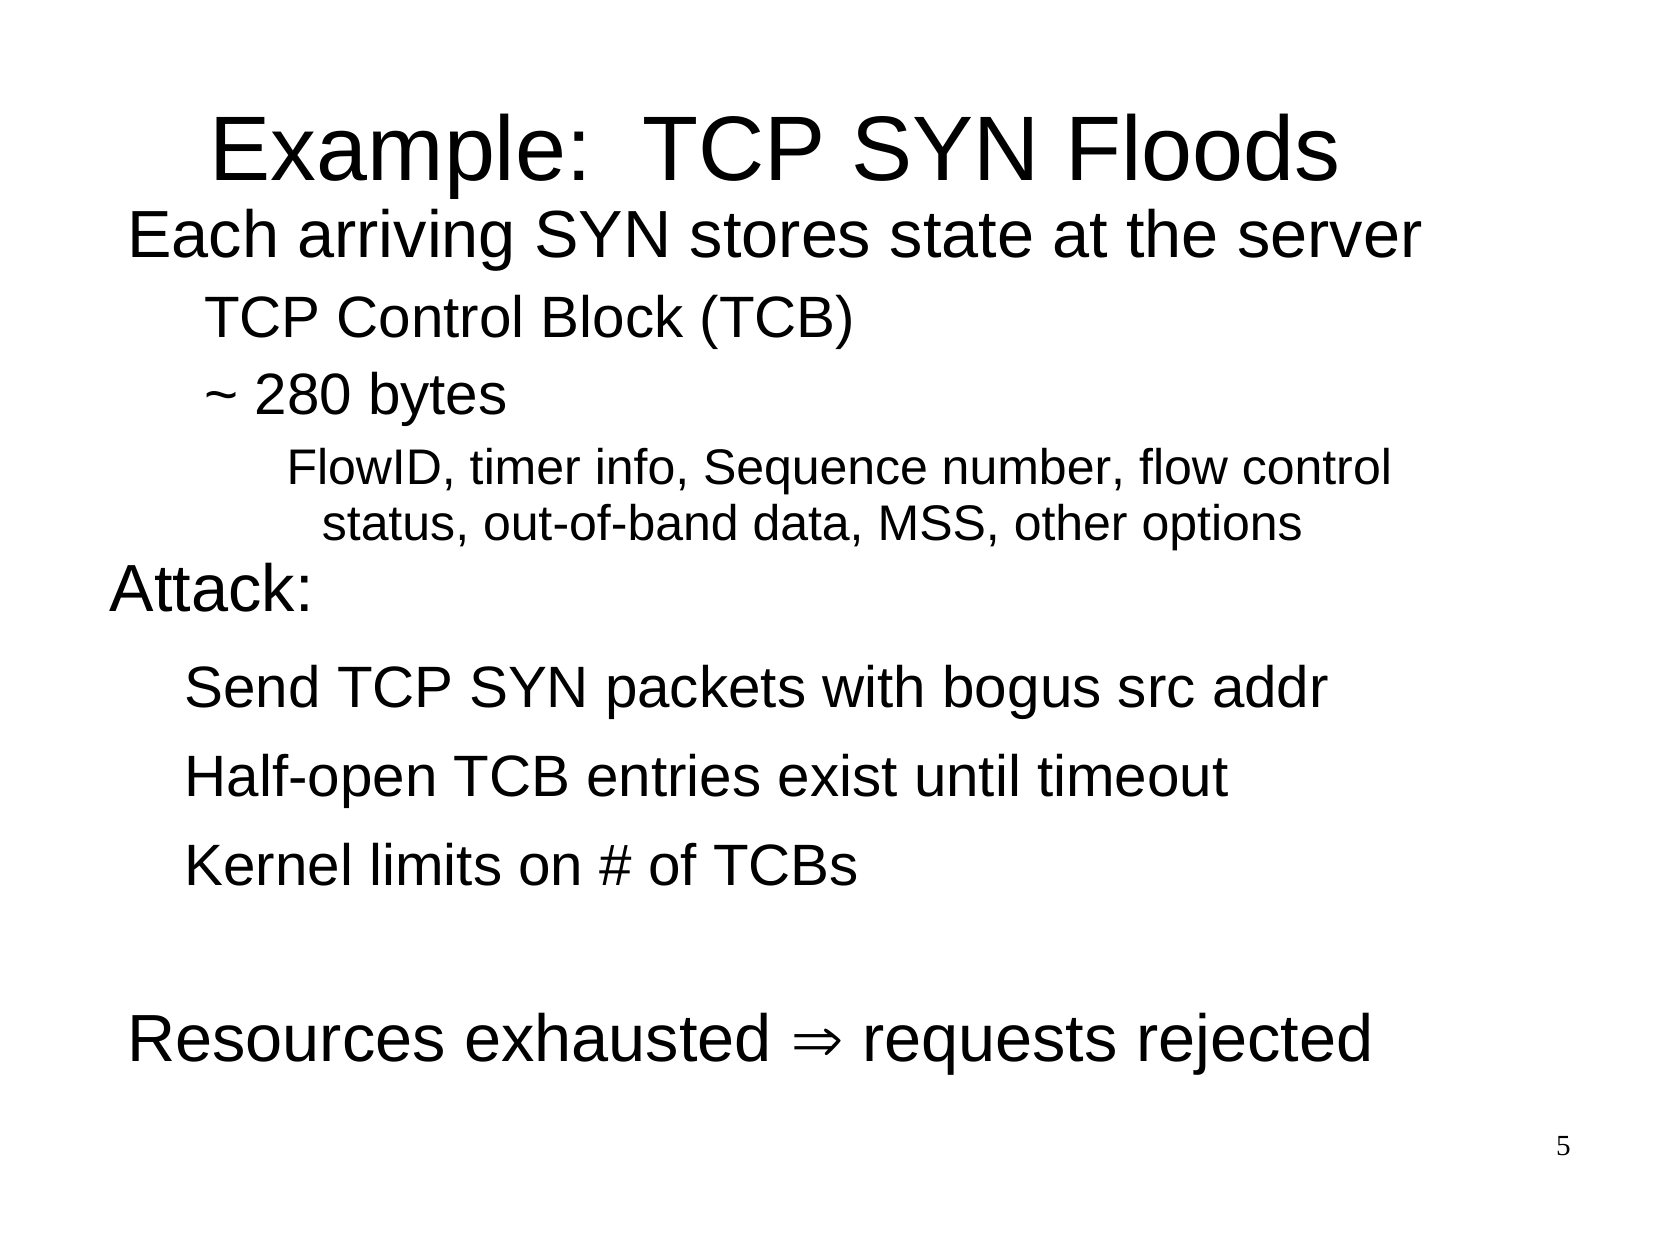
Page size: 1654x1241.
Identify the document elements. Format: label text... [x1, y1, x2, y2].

title Example: TCP SYN Floods [73, 41, 1479, 207]
list Each arriving SYN stores state at the server TCP Control Block (TCB) ~ 280 bytes FlowID, timer info, Sequence number, flow control status, out-of-band data, MSS, other options Attack: Send TCP SYN packets with bogus src addr Half-open TCB entries exist until timeout Kernel limits on # of TCBs Resources exhausted  requests rejected [96, 190, 1516, 1241]
